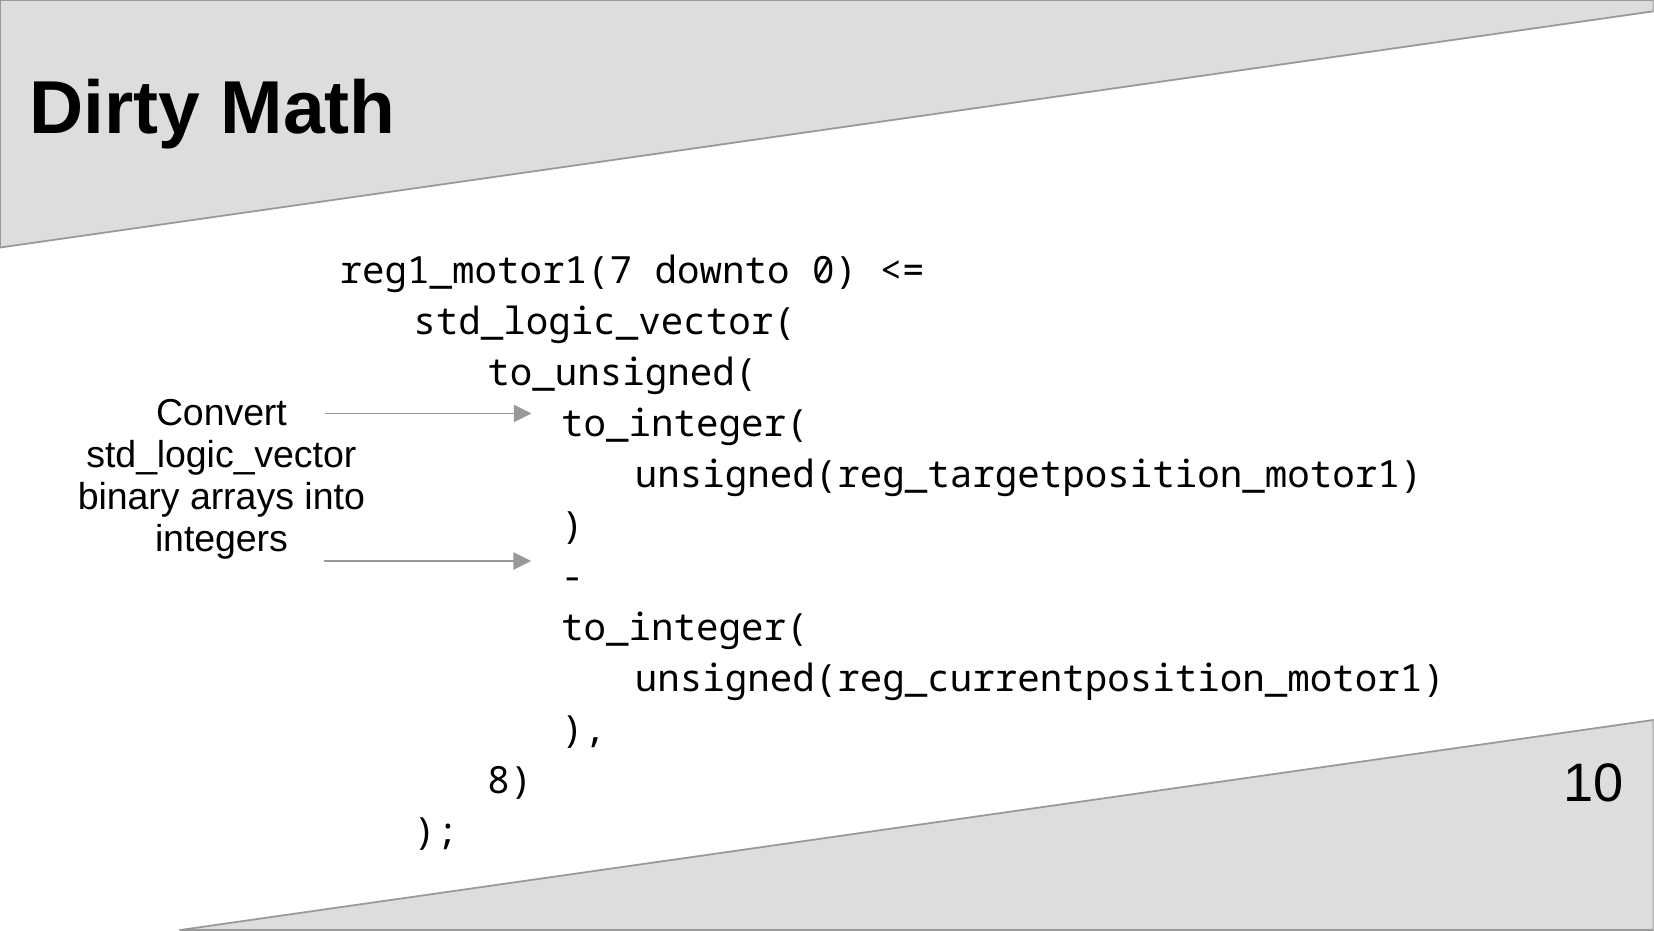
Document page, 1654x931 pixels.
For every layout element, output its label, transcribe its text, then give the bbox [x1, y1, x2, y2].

text_box reg1_motor1(7 downto 0) <= std_logic_vector( to_unsigned( to_integer( unsigned(reg_targetposition_motor1) ) - to_integer( unsigned(reg_currentposition_motor1) ), 8) ); [324, 236, 1477, 702]
text_box Convert std_logic_vector binary arrays into integers [29, 383, 414, 621]
title Dirty Math [29, 29, 1506, 187]
